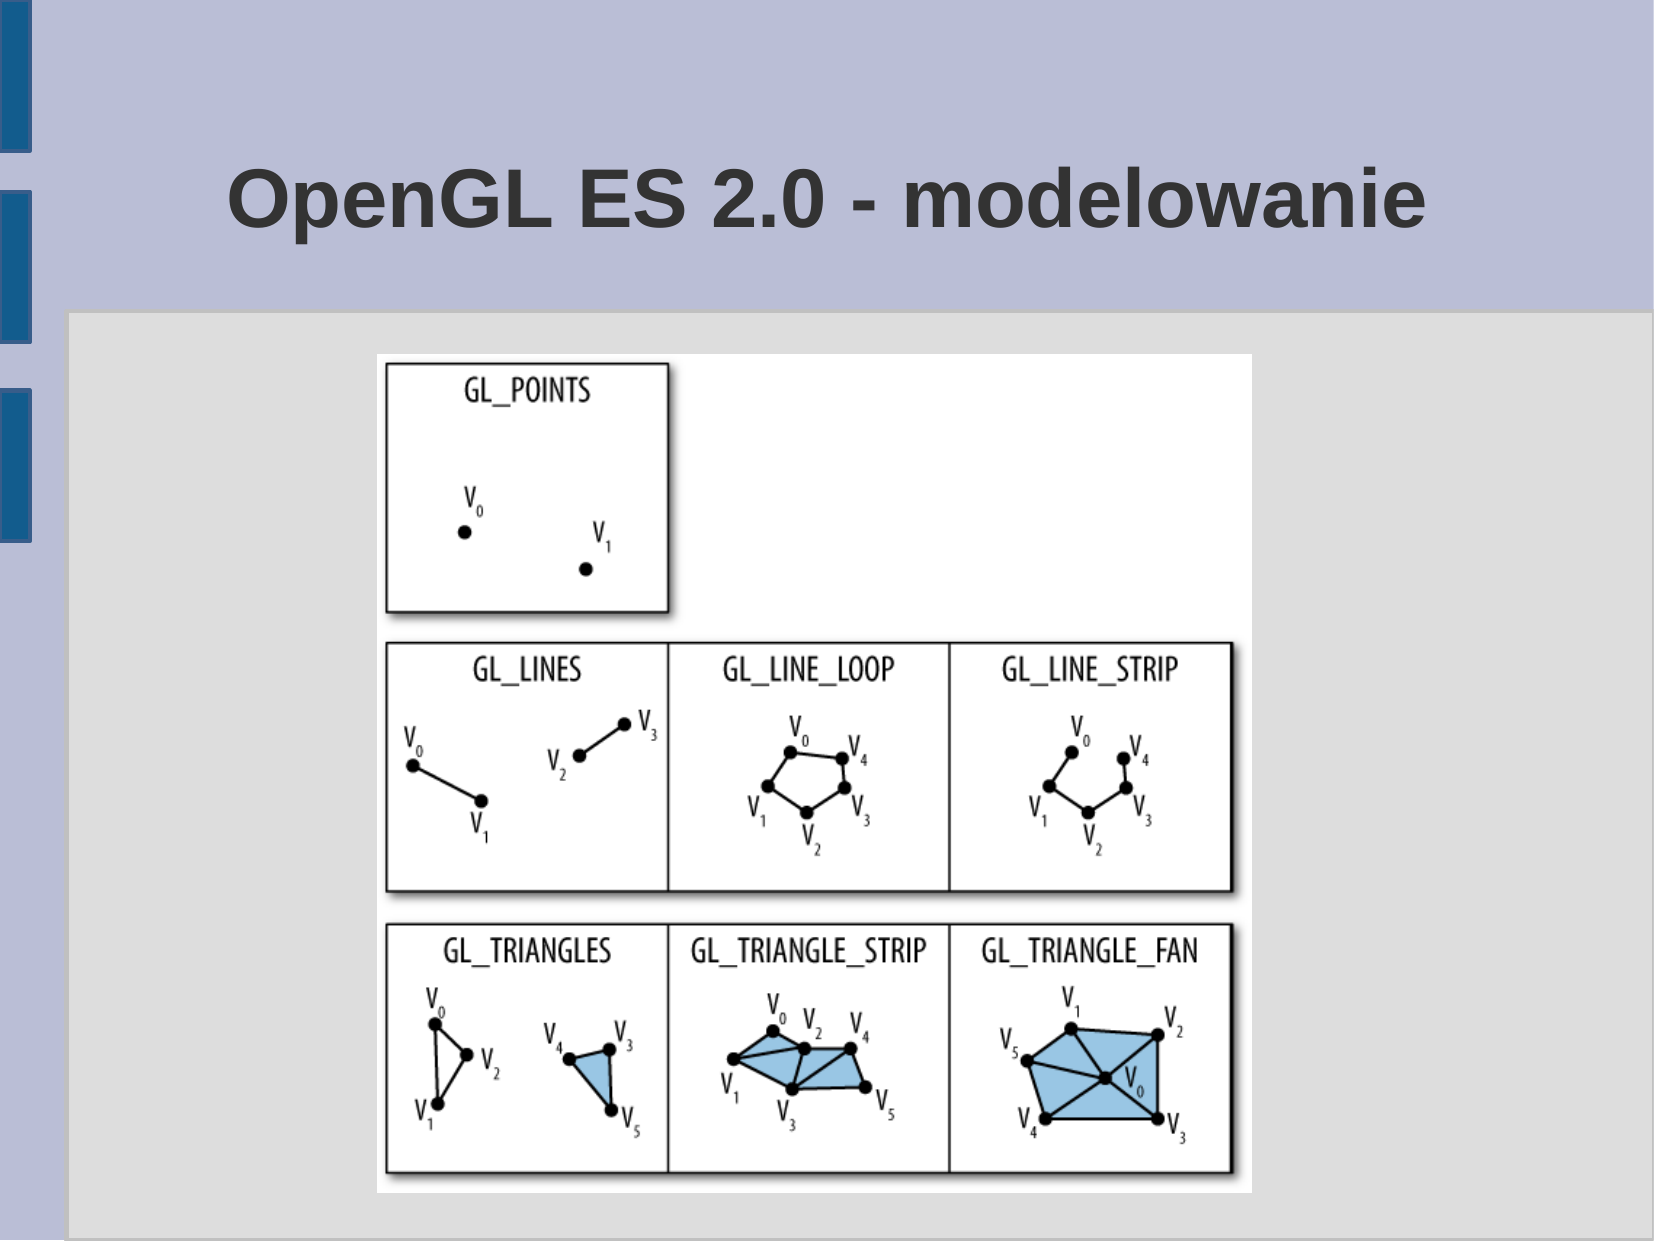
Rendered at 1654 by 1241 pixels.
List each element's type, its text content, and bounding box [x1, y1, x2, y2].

title OpenGL ES 2.0 - modelowanie [121, 91, 1534, 299]
picture [377, 354, 1252, 1193]
list [188, 317, 1524, 1170]
